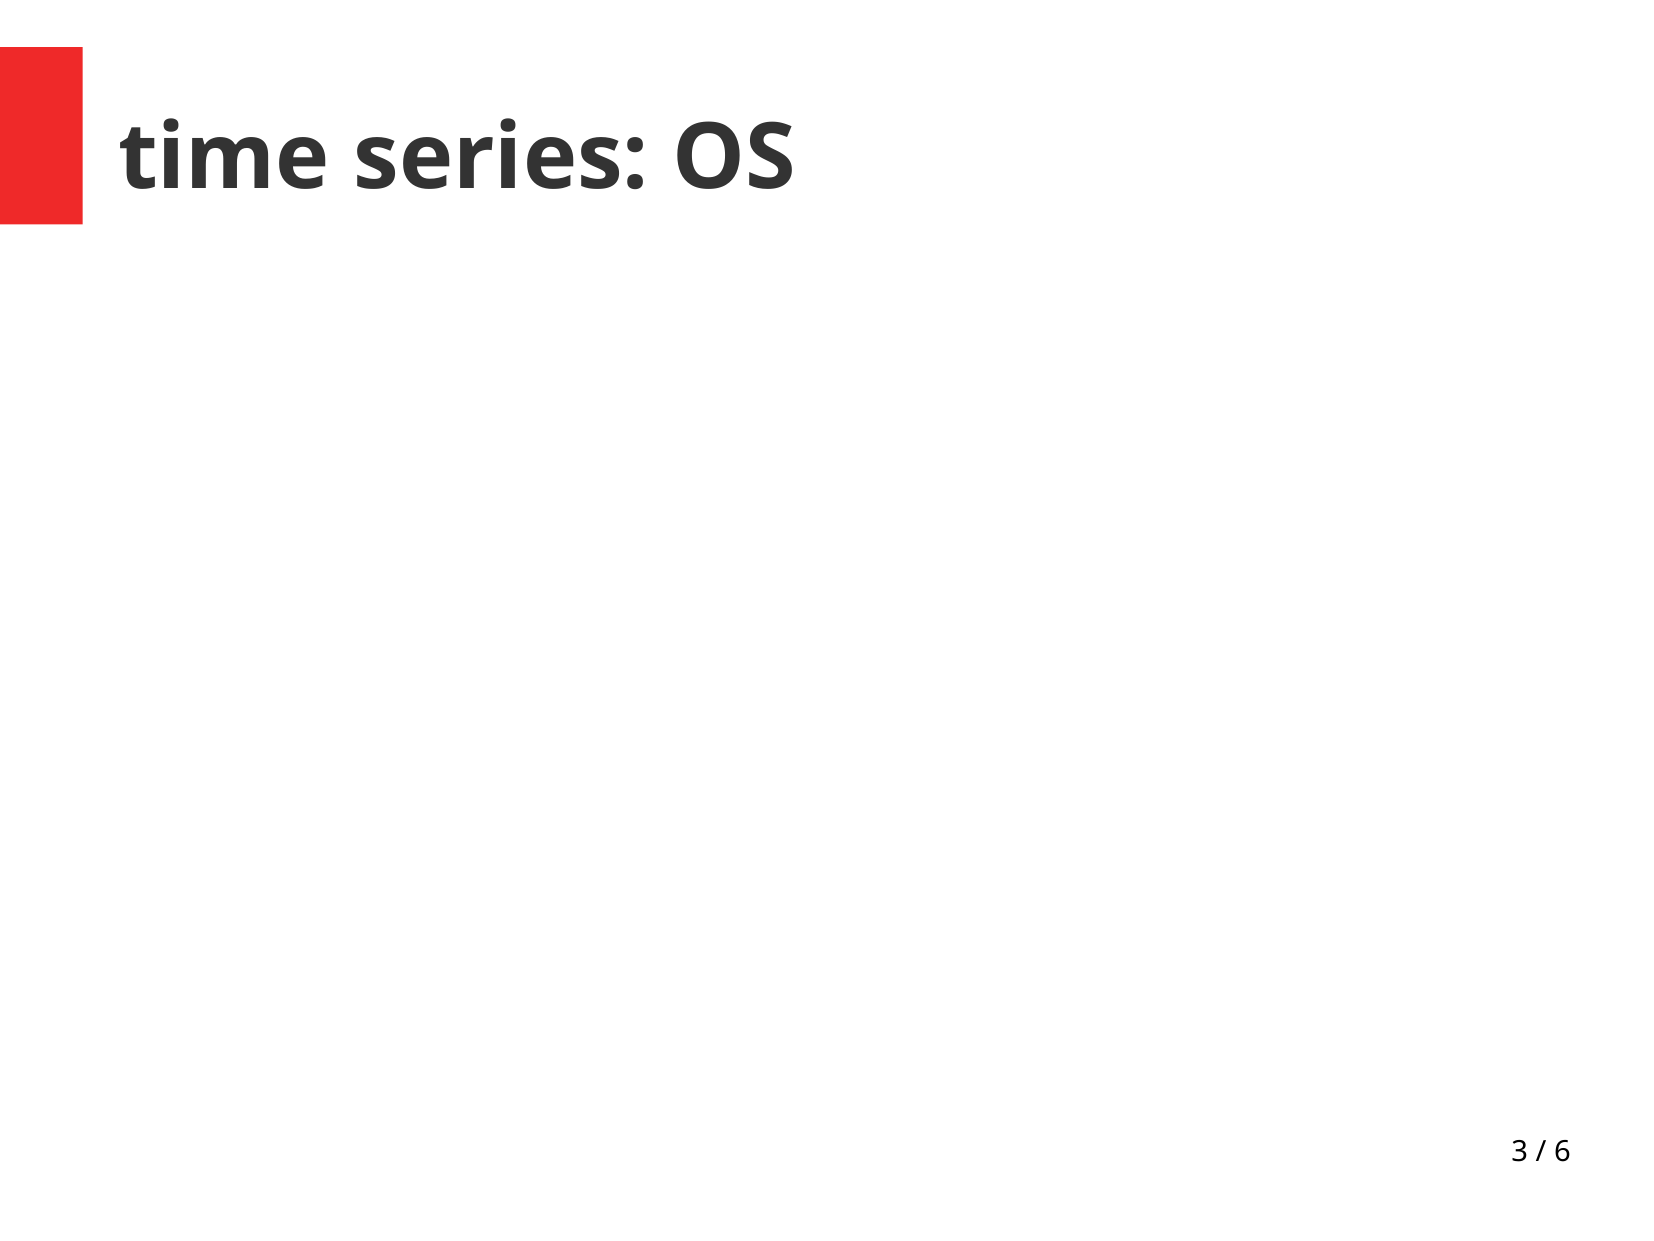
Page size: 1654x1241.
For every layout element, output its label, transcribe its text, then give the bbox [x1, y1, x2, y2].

title time series: OS [118, 49, 1571, 257]
